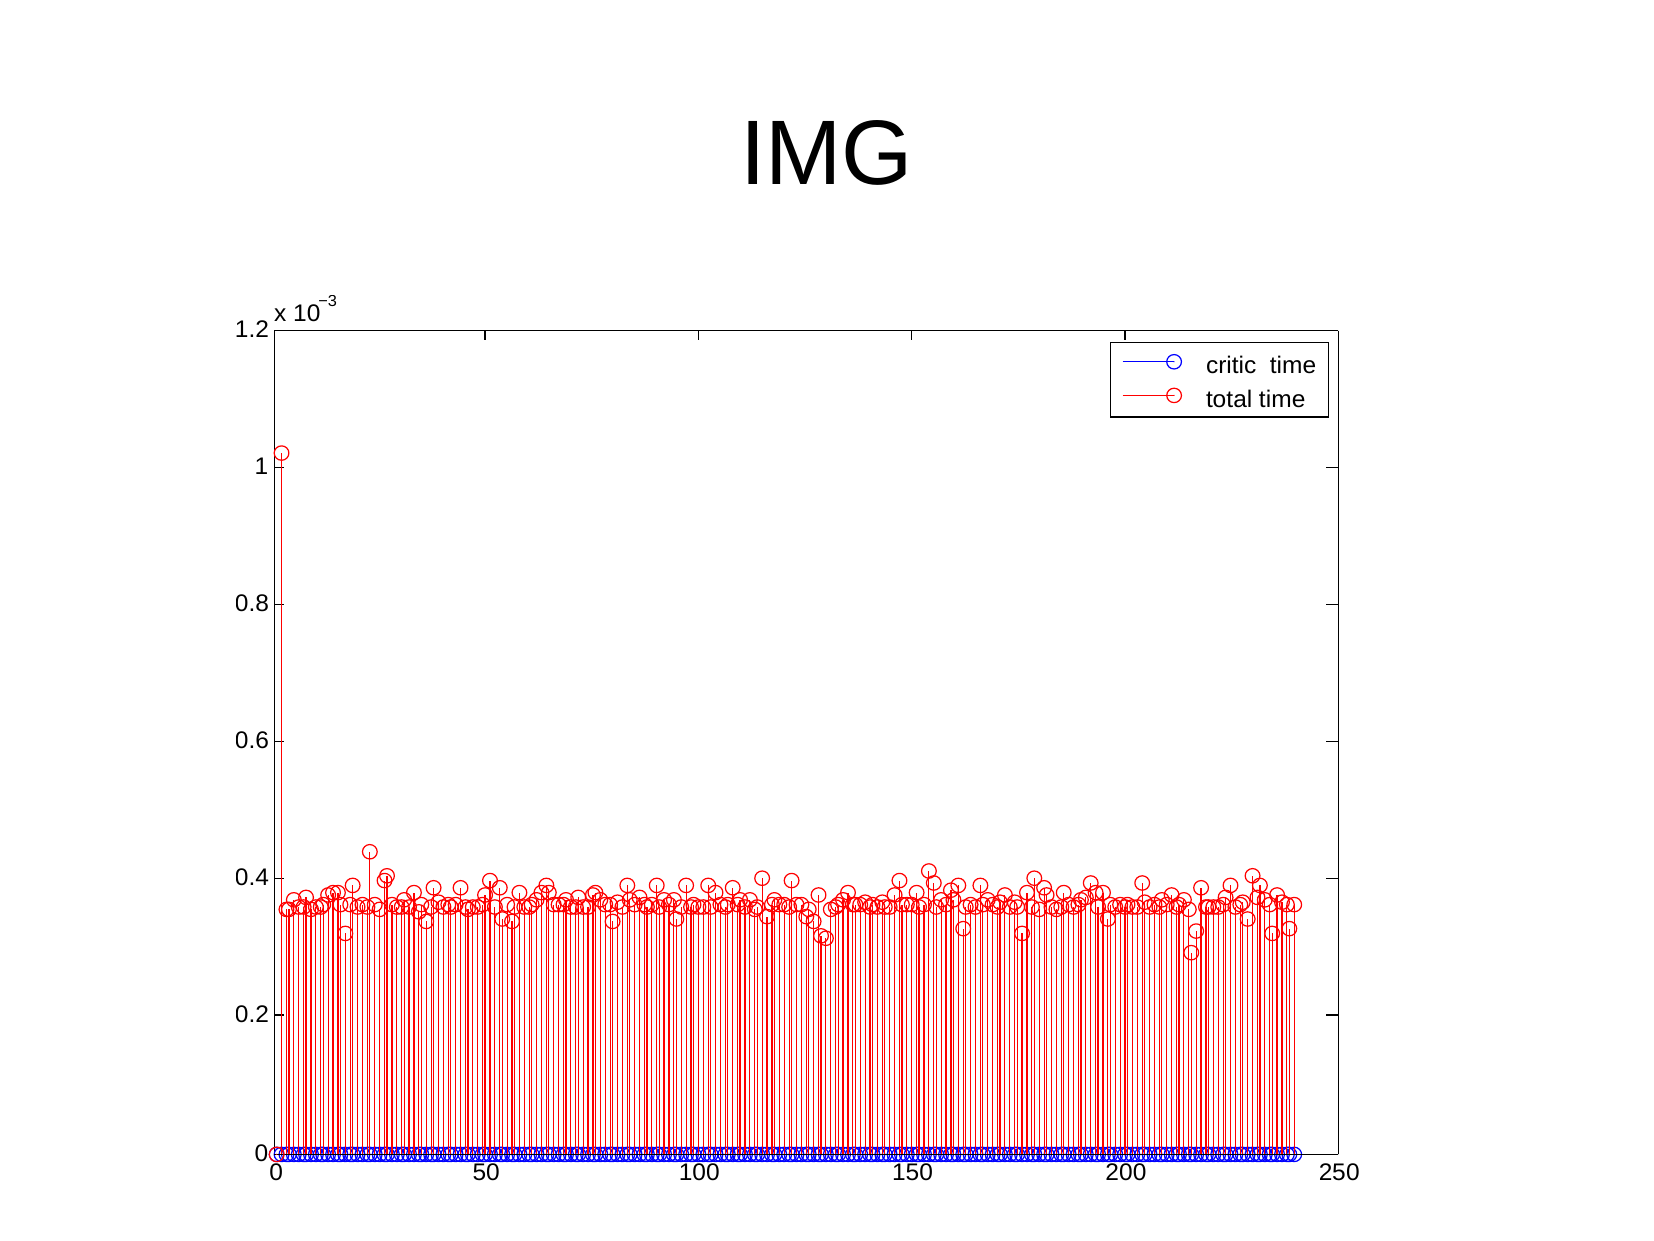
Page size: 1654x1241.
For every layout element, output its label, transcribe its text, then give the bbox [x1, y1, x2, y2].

title IMG [82, 49, 1571, 257]
picture [236, 295, 1359, 1182]
